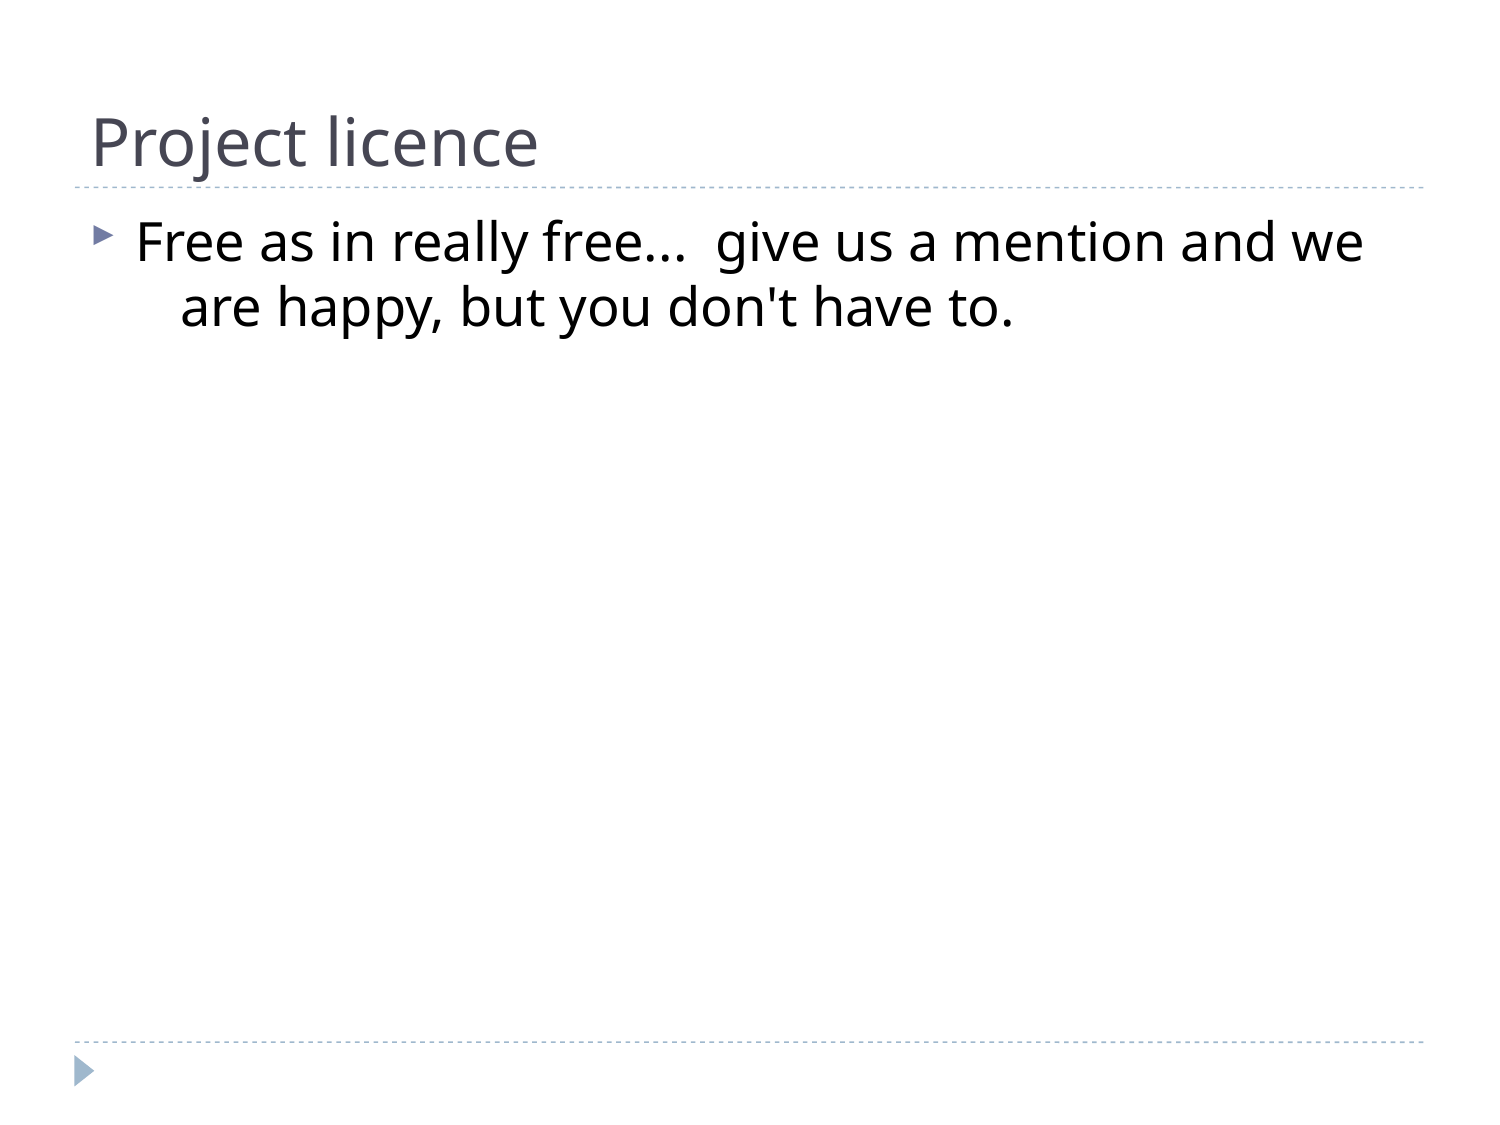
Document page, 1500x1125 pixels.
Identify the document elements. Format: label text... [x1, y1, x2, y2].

list Free as in really free... give us a mention and we are happy, but you don't have to. [75, 200, 1426, 1011]
title Project licence [75, 24, 1426, 188]
